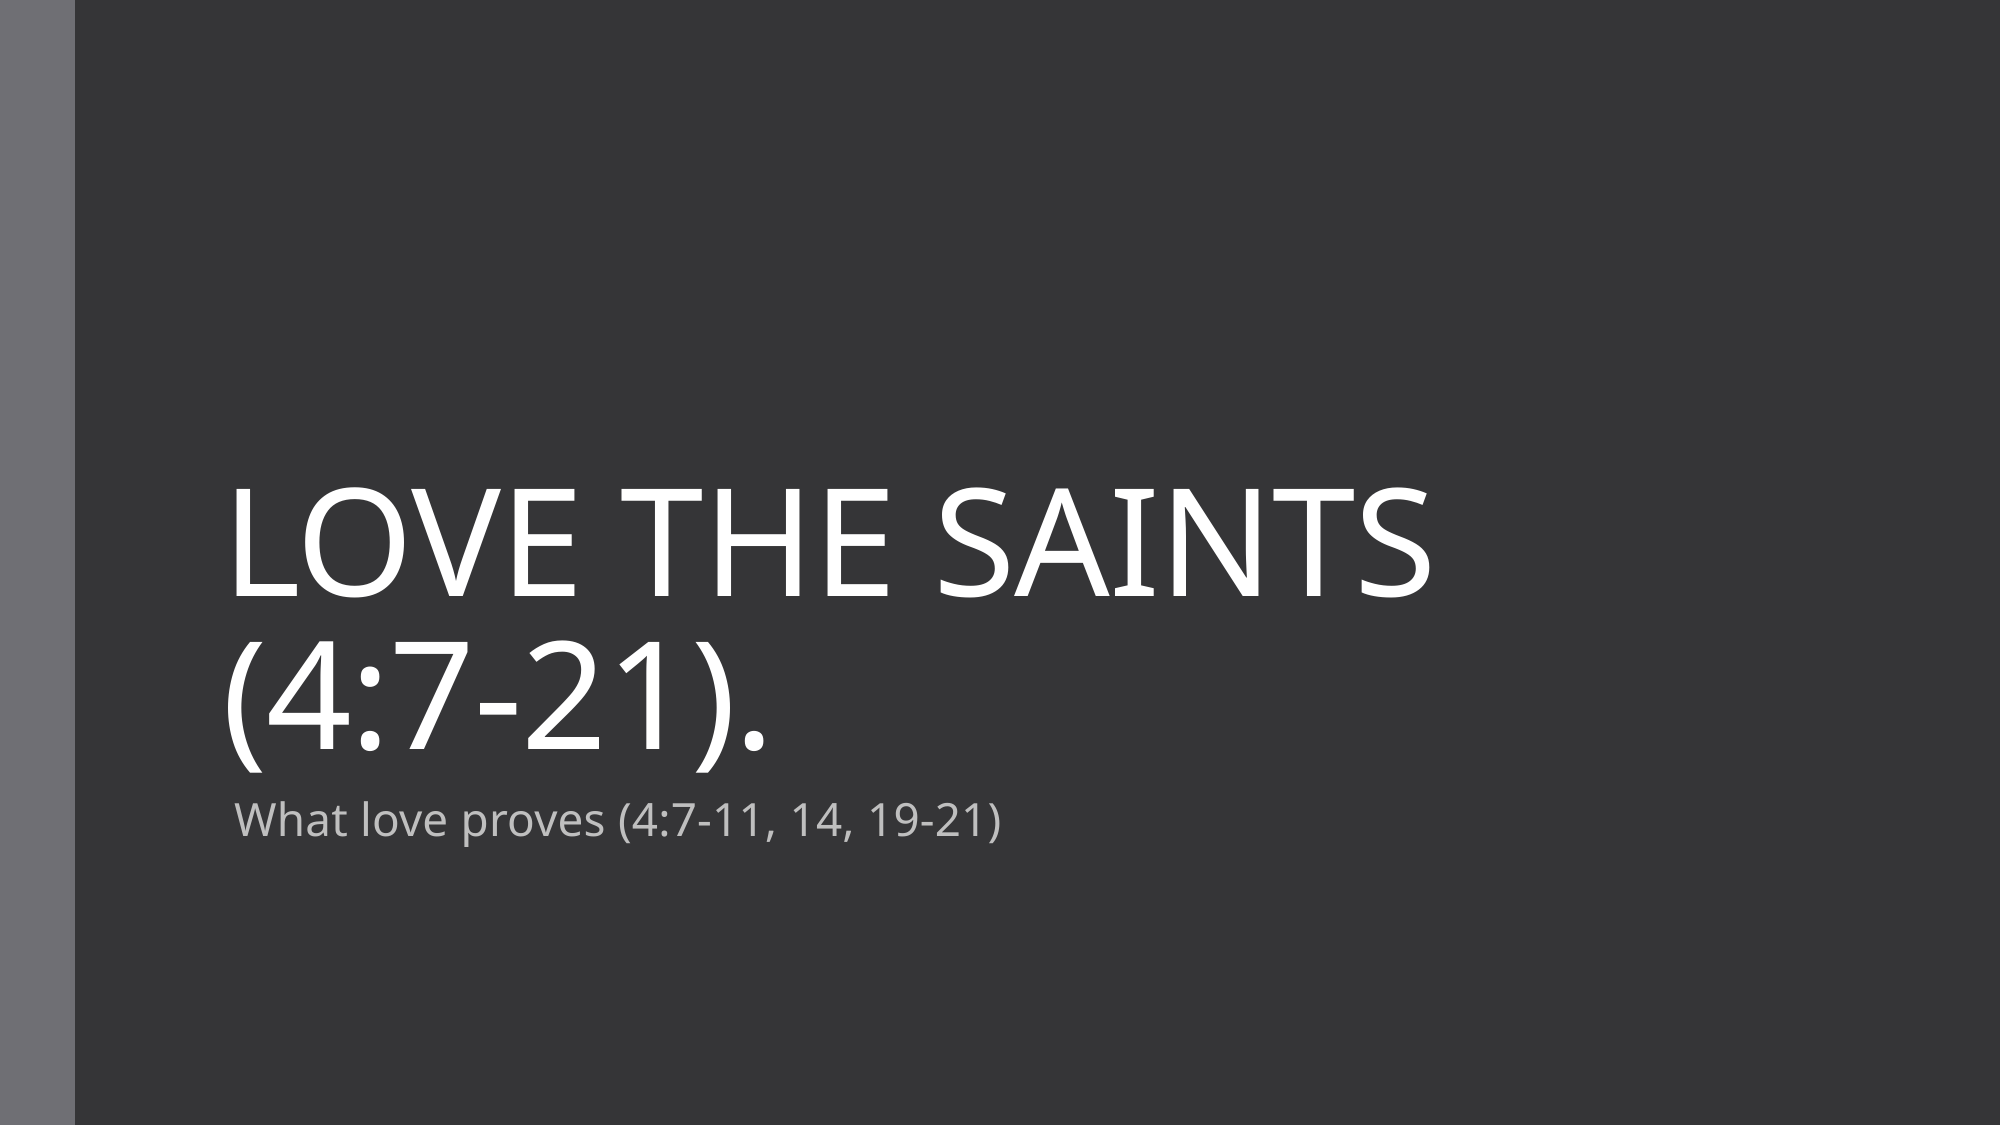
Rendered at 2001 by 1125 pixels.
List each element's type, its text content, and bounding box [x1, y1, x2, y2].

title LOVE THE SAINTS (4:7-21). [206, 124, 1752, 787]
subtitle What love proves (4:7-11, 14, 19-21) [206, 787, 1752, 1066]
